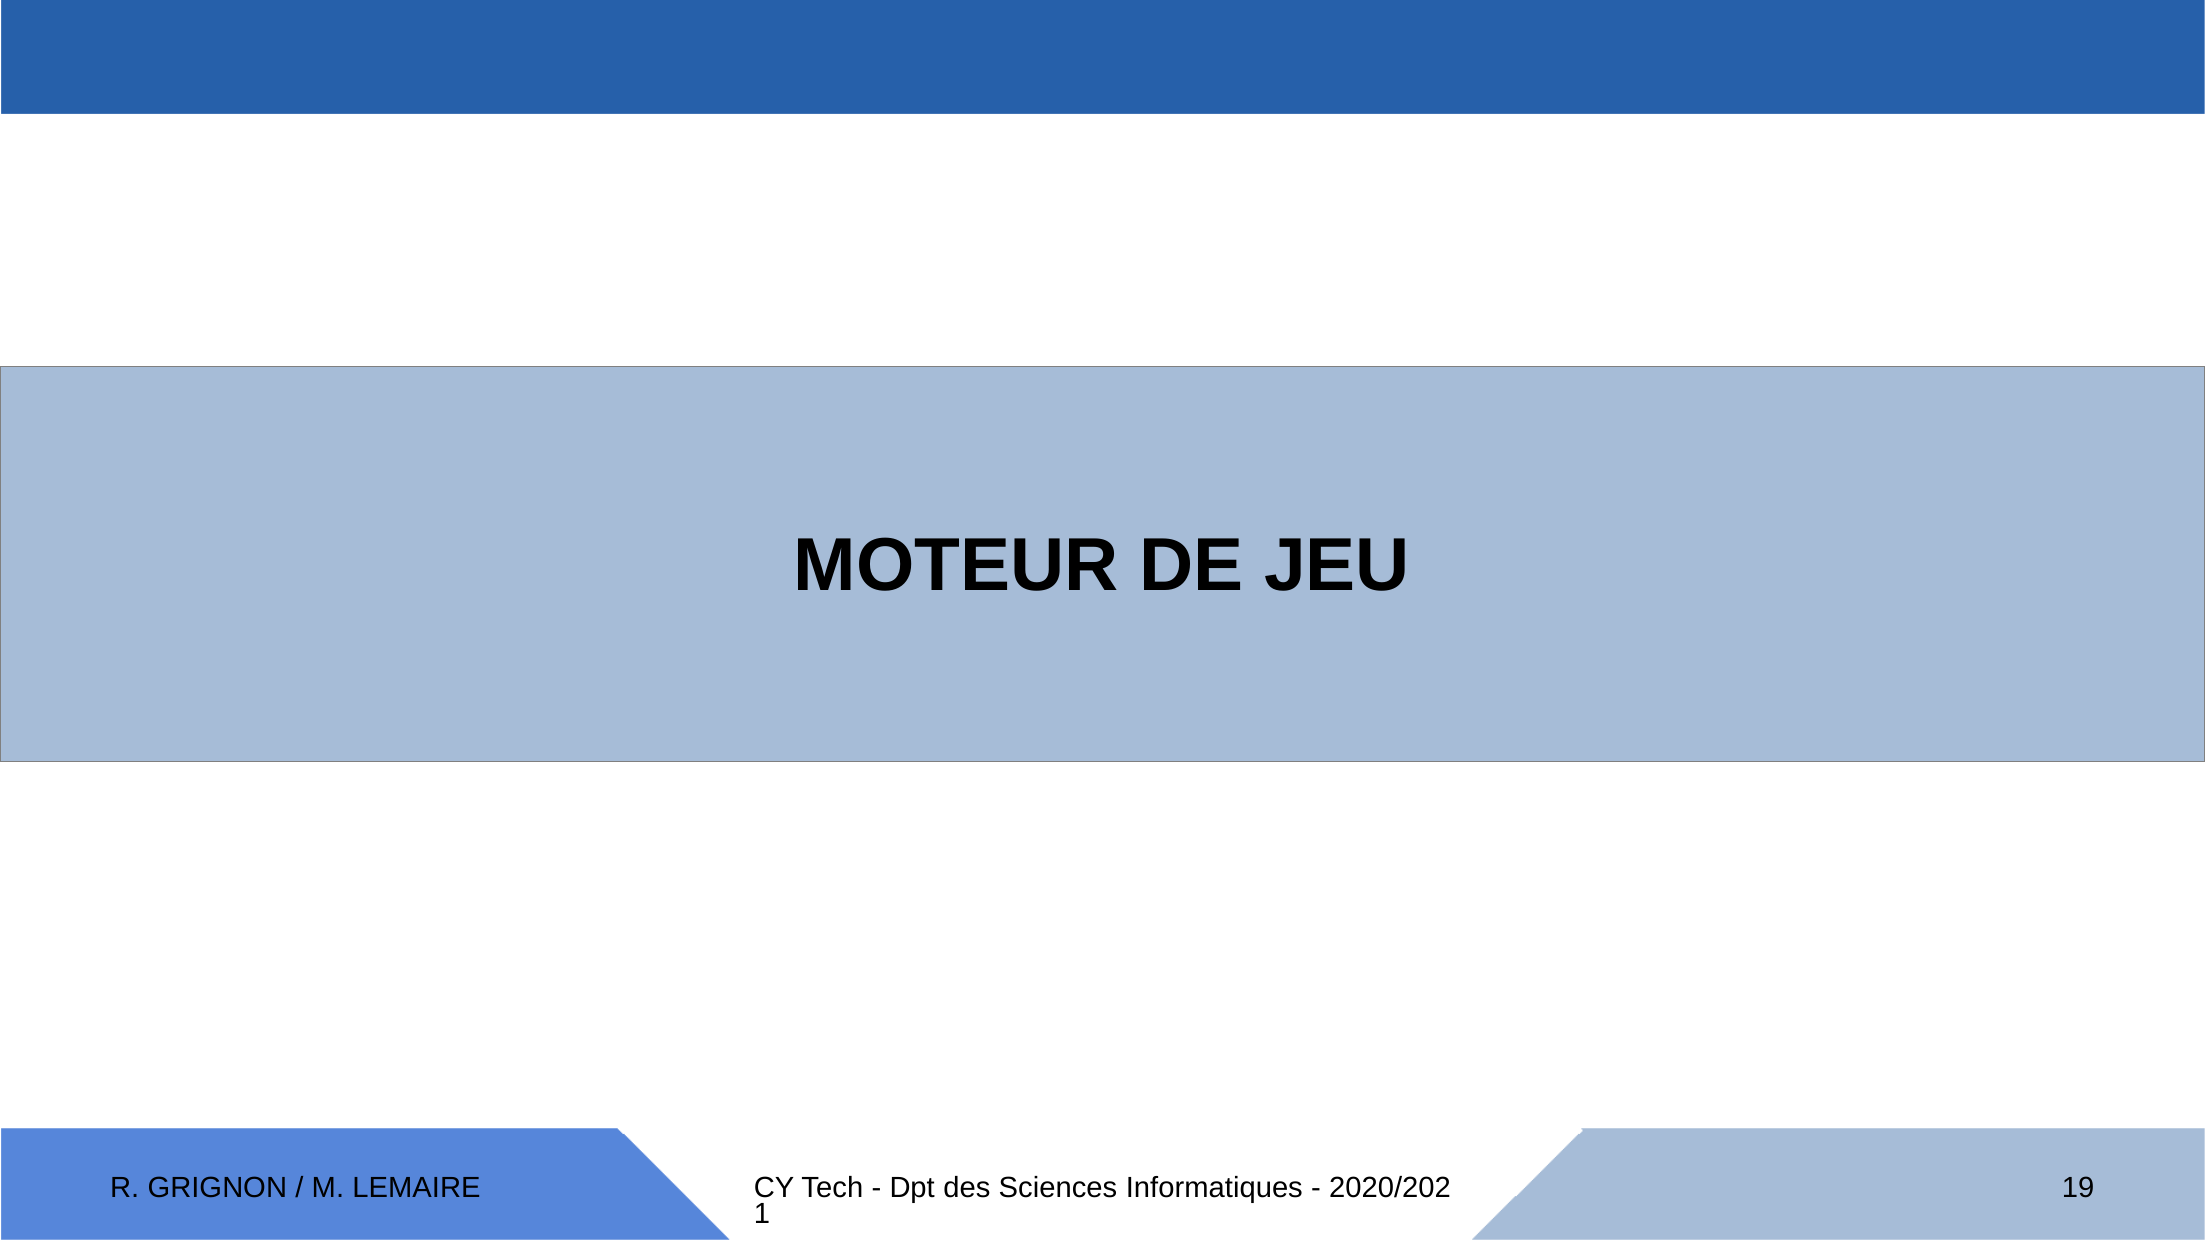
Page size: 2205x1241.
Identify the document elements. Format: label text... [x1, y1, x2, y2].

text_box MOTEUR DE JEU [0, 366, 2205, 762]
picture [0, 762, 2205, 1241]
picture [0, 0, 2205, 366]
